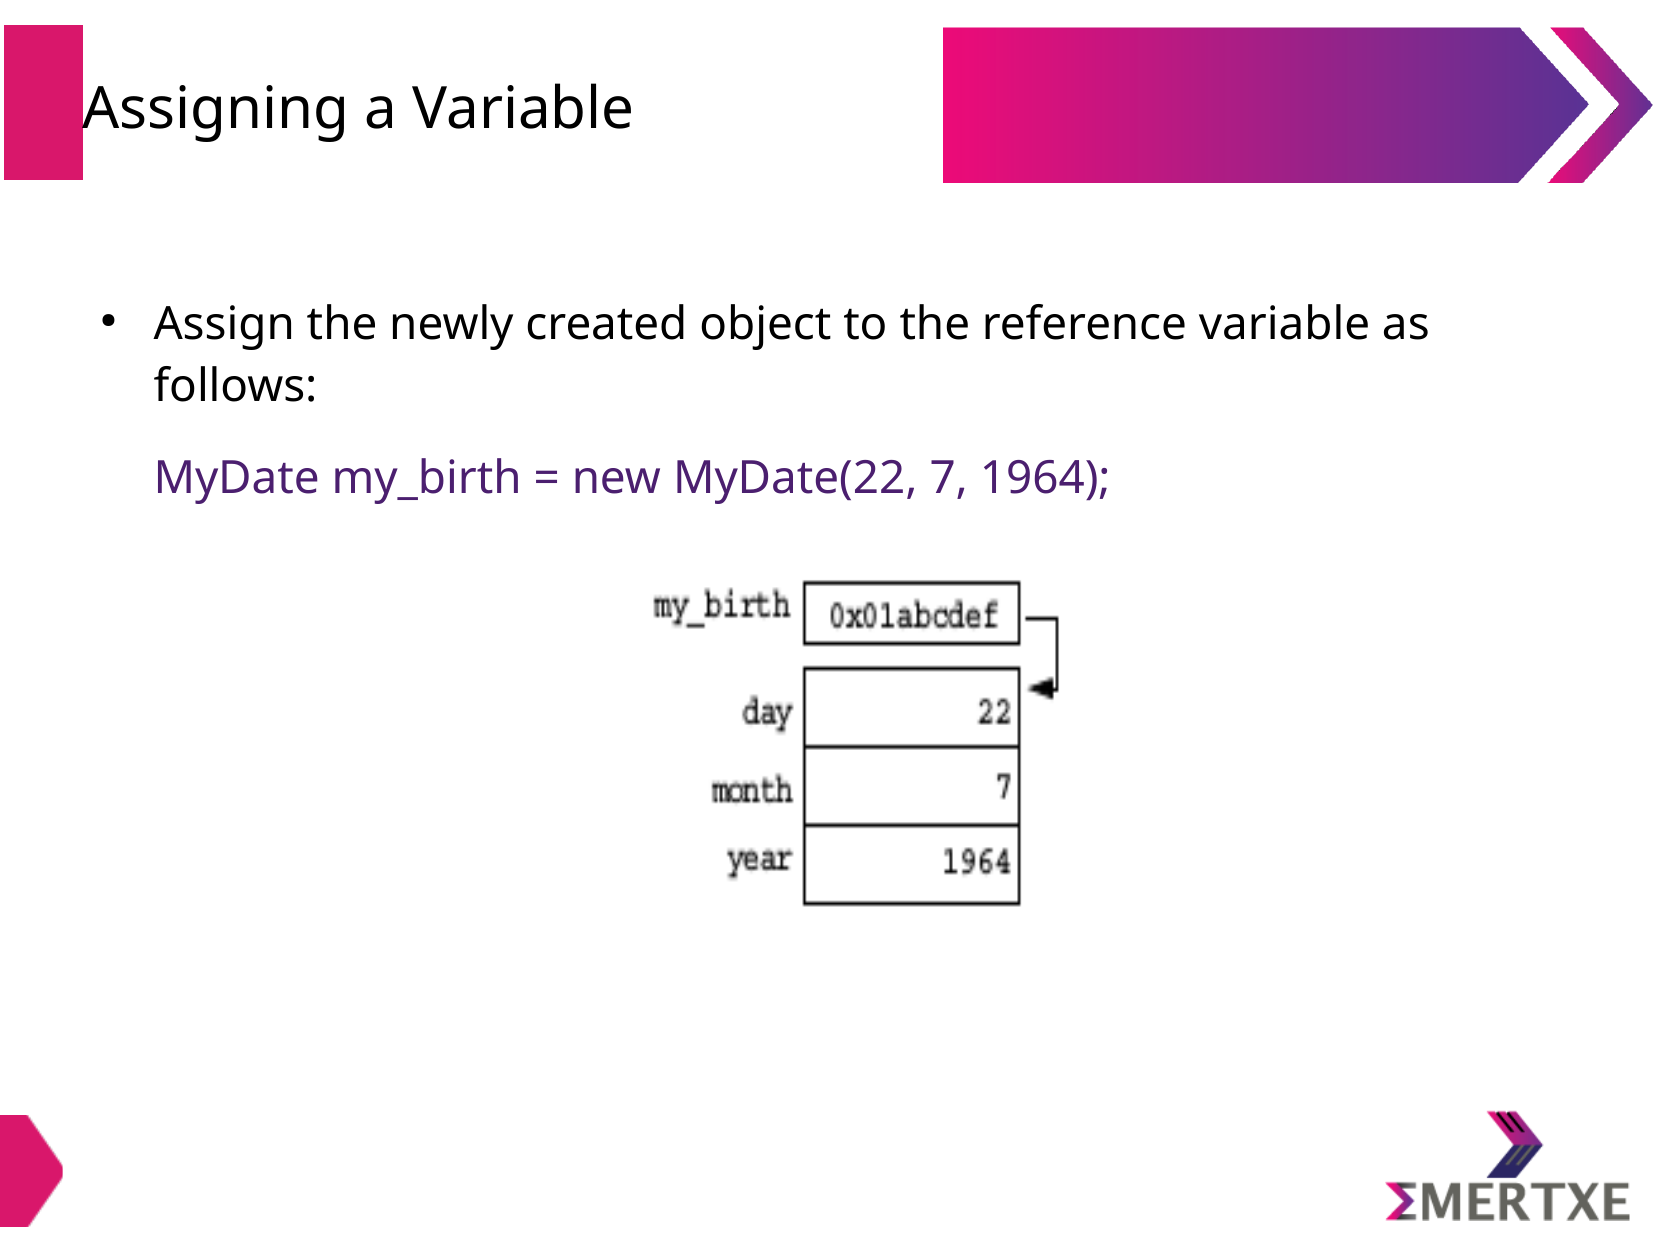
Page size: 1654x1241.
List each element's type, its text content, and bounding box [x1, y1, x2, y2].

title Assigning a Variable [82, 2, 1571, 210]
picture [1571, 27, 1653, 183]
picture [1385, 1107, 1631, 1221]
list Assign the newly created object to the reference variable as follows: MyDate my_birth = new MyDate(22, 7, 1964); [82, 290, 1571, 1010]
picture [574, 554, 1246, 1010]
